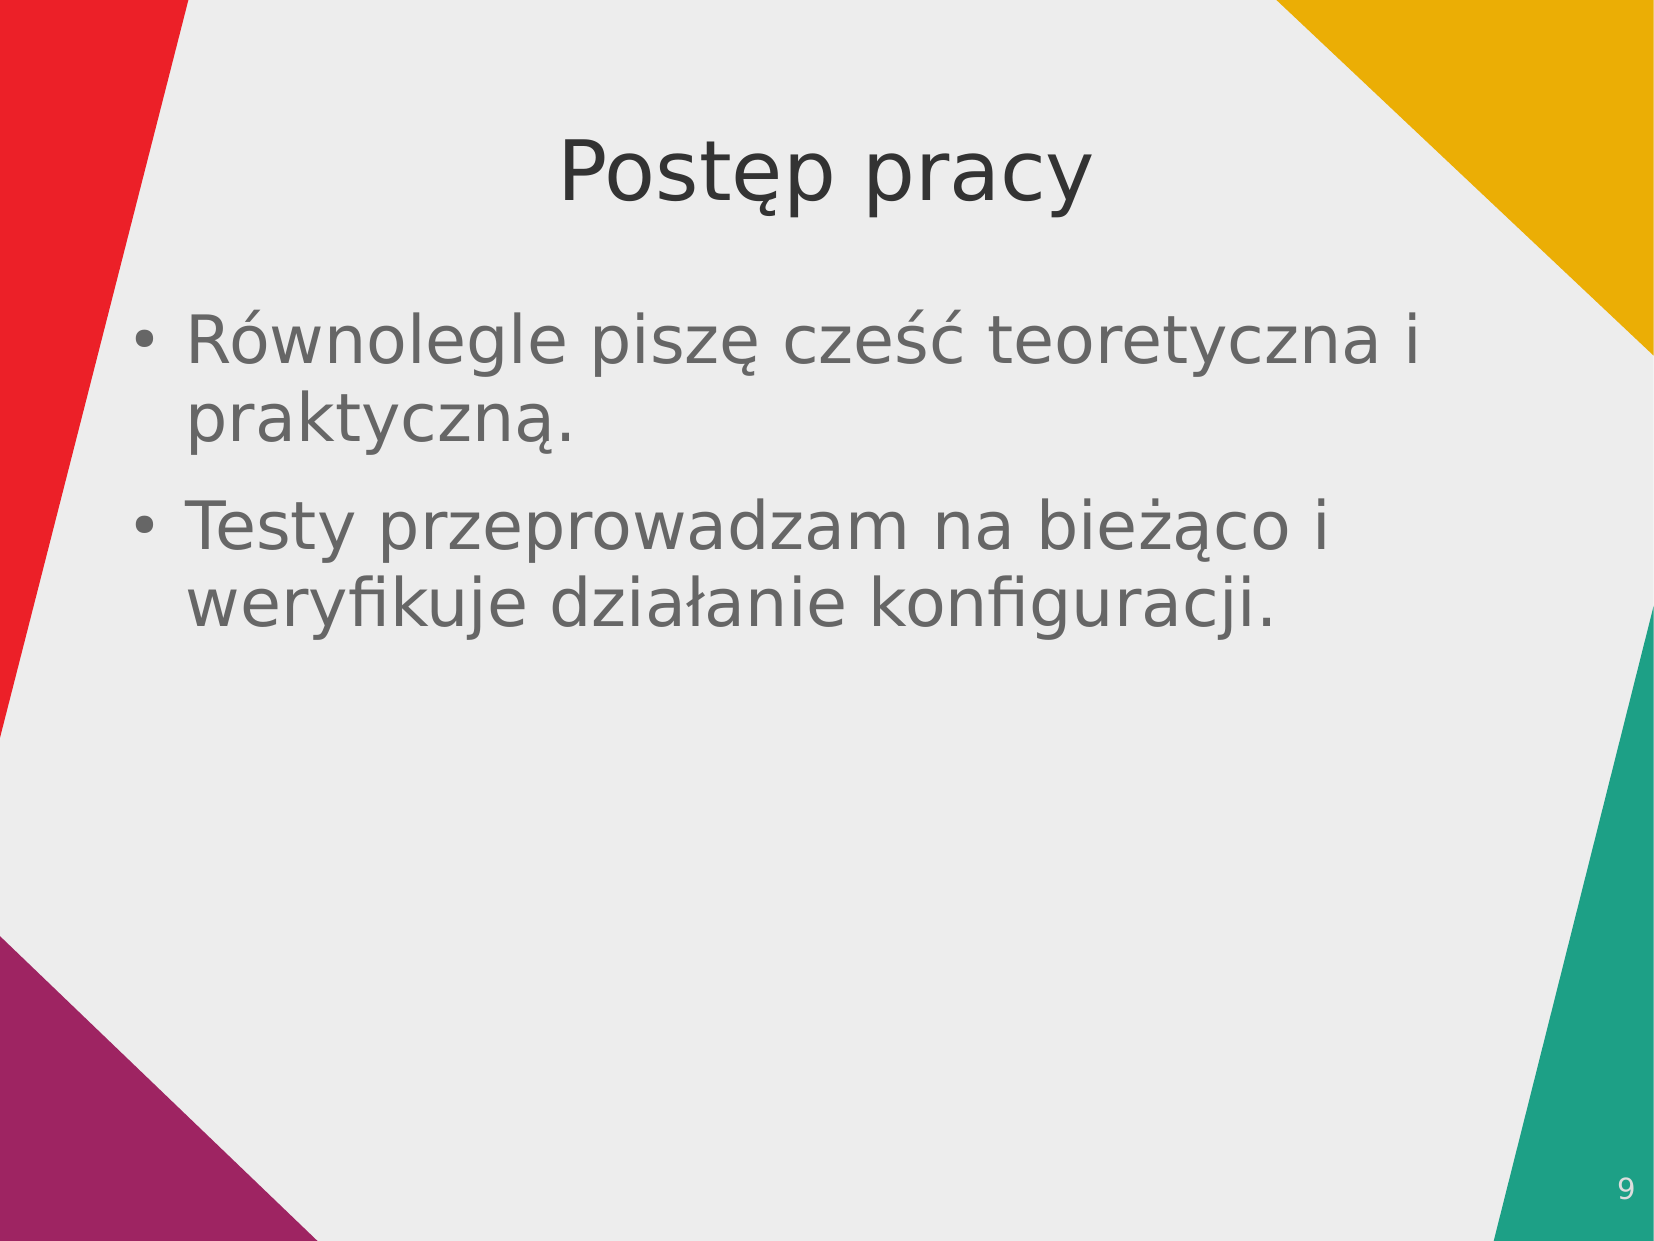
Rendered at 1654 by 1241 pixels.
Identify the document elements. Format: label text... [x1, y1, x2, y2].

title Postęp pracy [114, 73, 1539, 271]
list Równolegle piszę cześć teoretyczna i praktyczną. Testy przeprowadzam na bieżąco i weryfikuje działanie konfiguracji. [114, 302, 1539, 1033]
